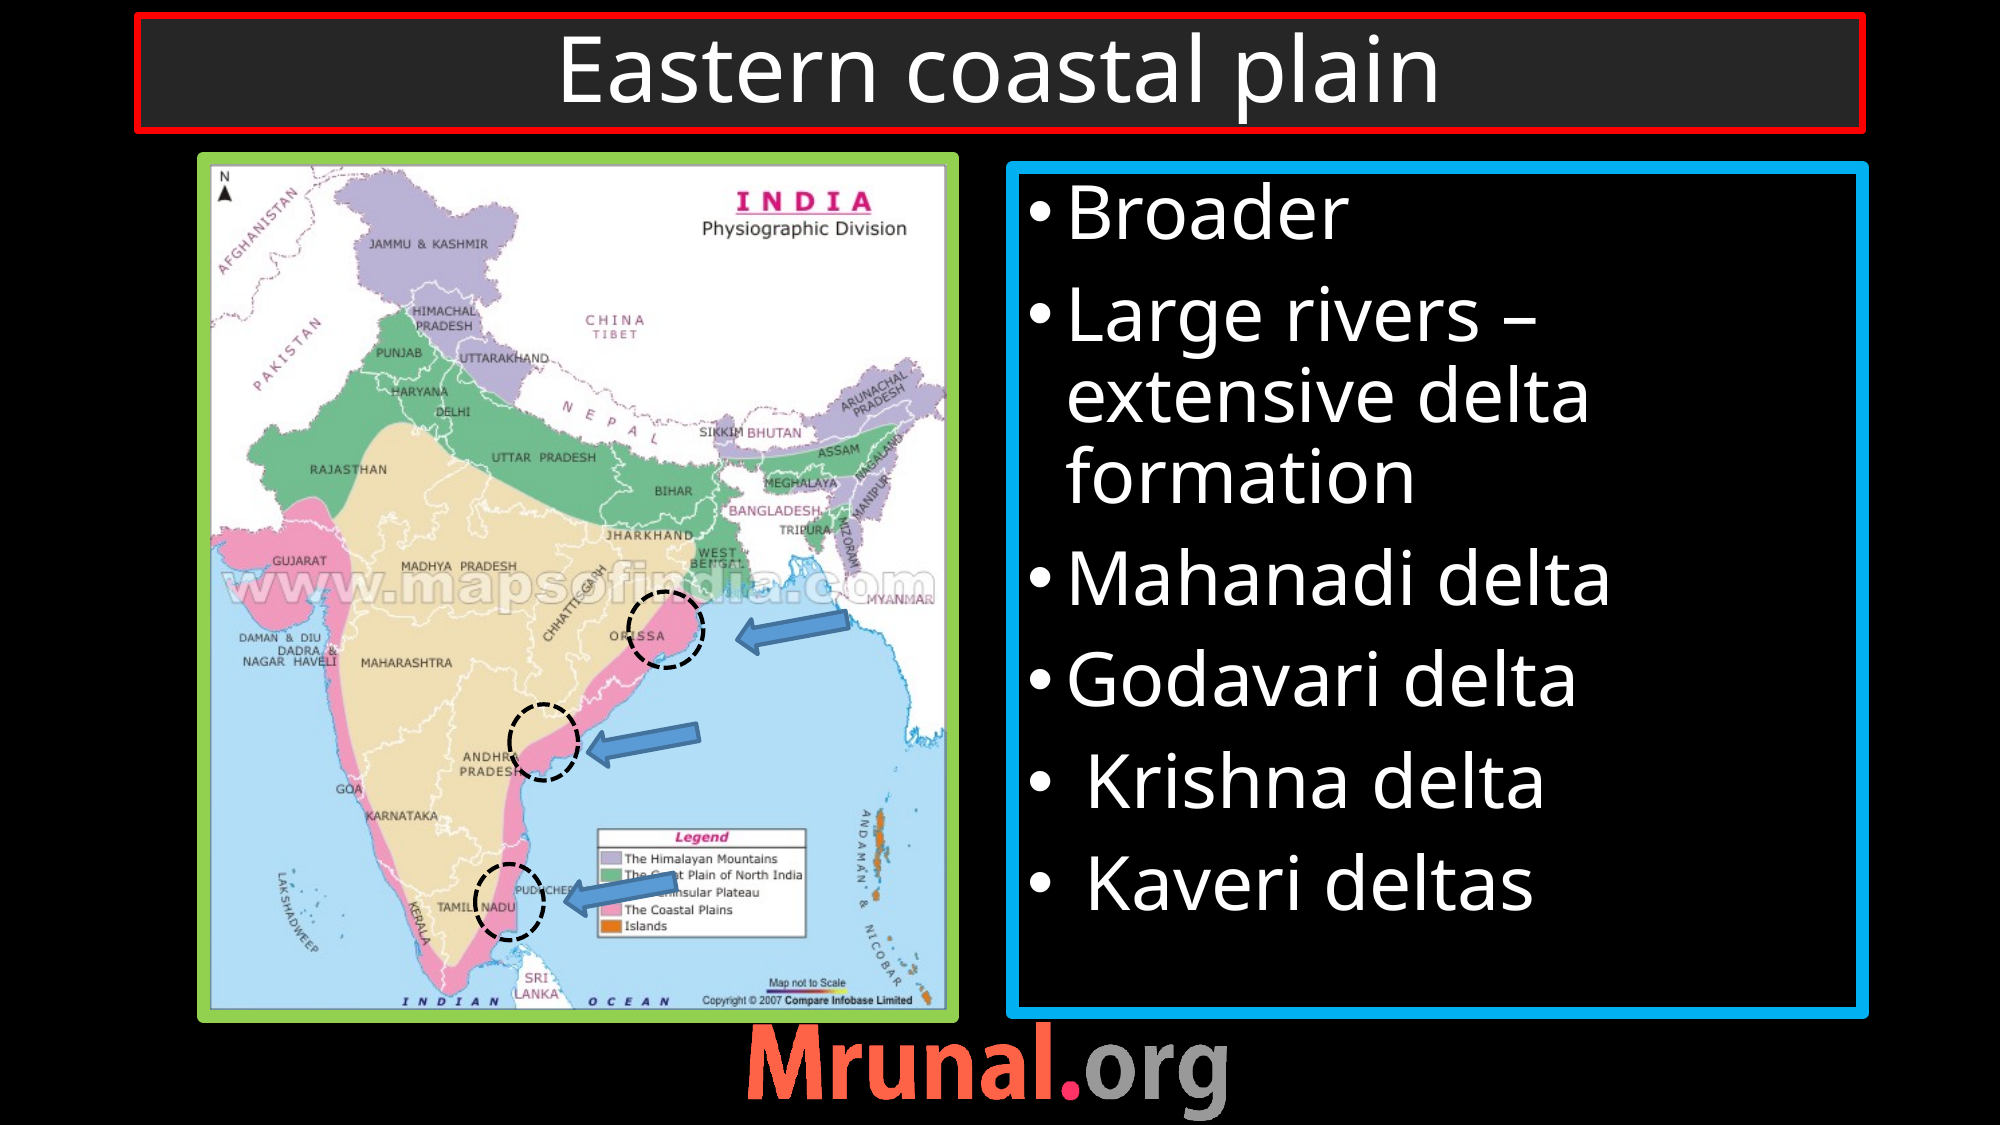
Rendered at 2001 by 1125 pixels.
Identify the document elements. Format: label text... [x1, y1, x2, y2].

text_box [565, 872, 677, 917]
picture [209, 164, 947, 1011]
list Broader Large rivers –extensive delta formation Mahanadi delta Godavari delta Krishna delta Kaveri deltas [1012, 167, 1863, 1014]
text_box [587, 723, 700, 767]
text_box [737, 610, 849, 655]
picture [741, 1005, 1230, 1125]
title Eastern coastal plain [137, 15, 1863, 131]
